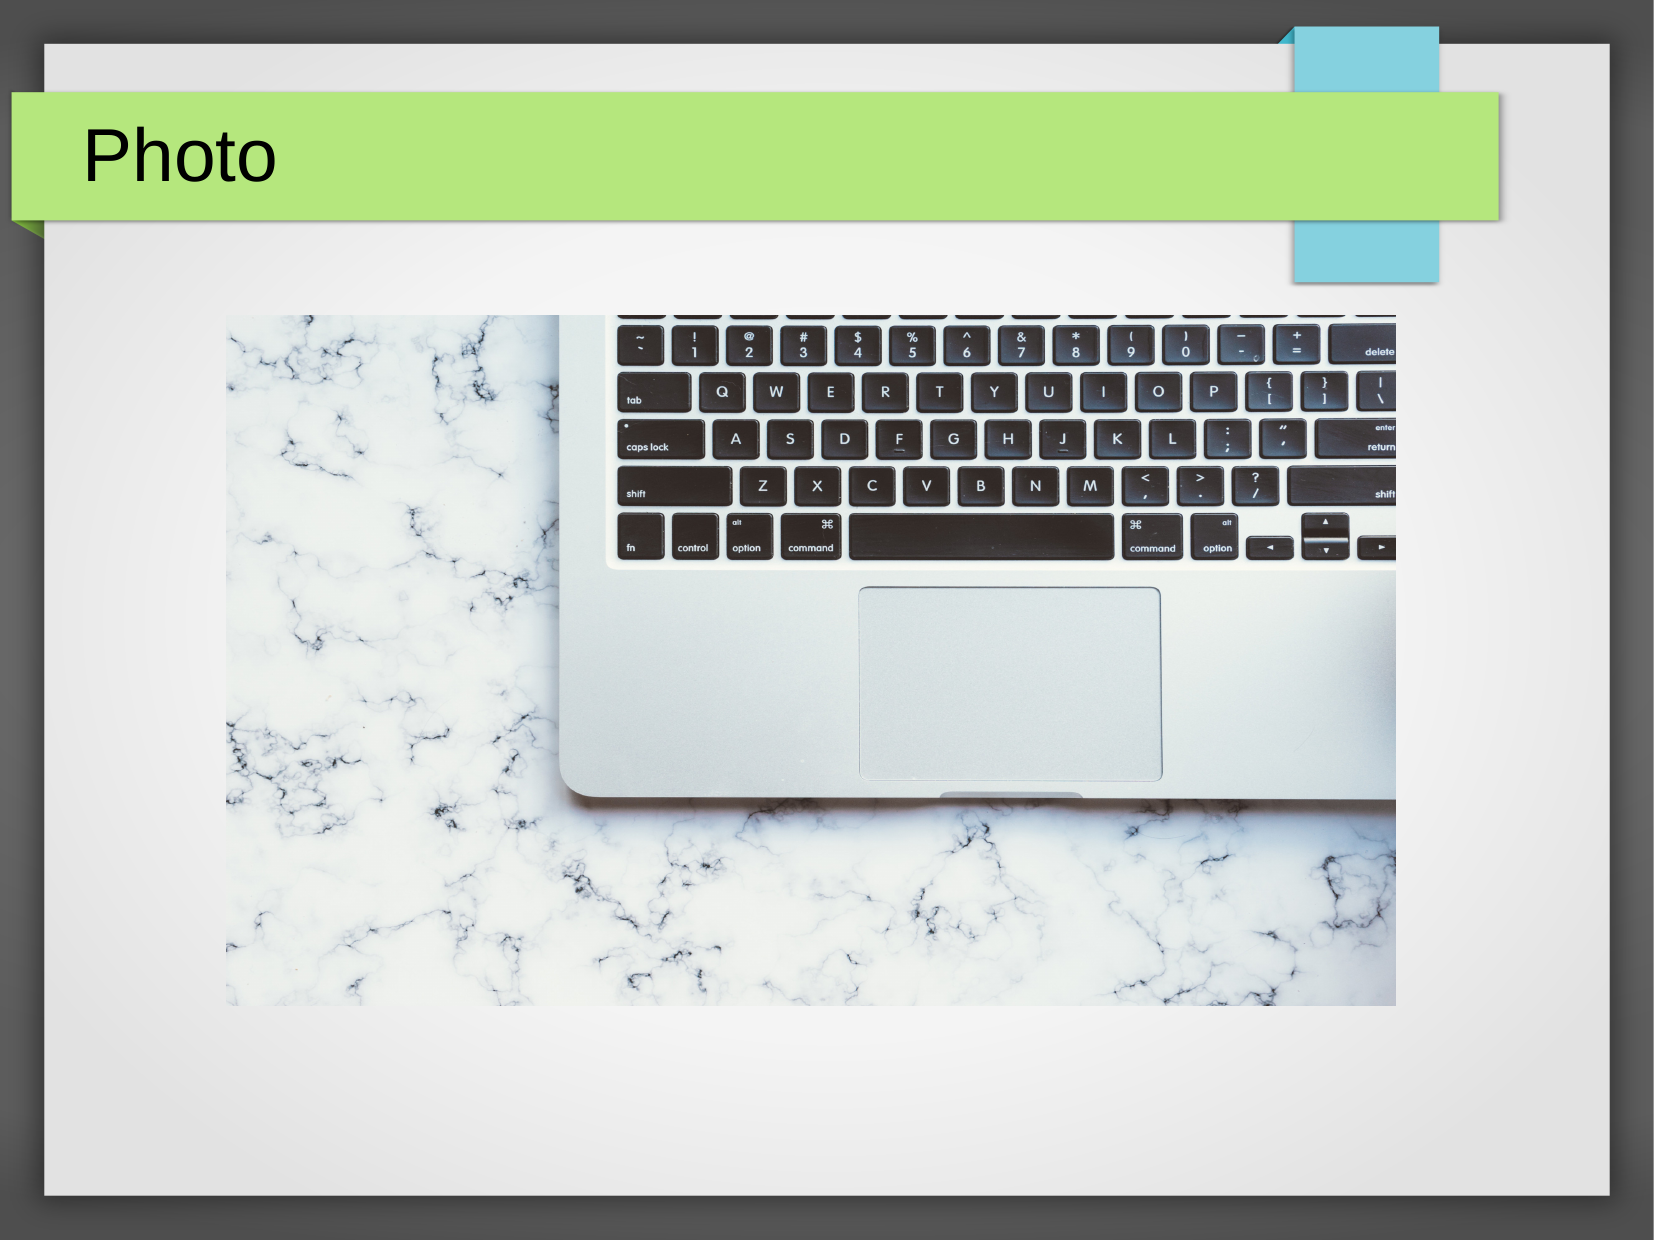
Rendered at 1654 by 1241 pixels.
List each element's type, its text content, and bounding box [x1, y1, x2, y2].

picture [0, 0, 1654, 1240]
text_box Photo [82, 94, 1264, 213]
